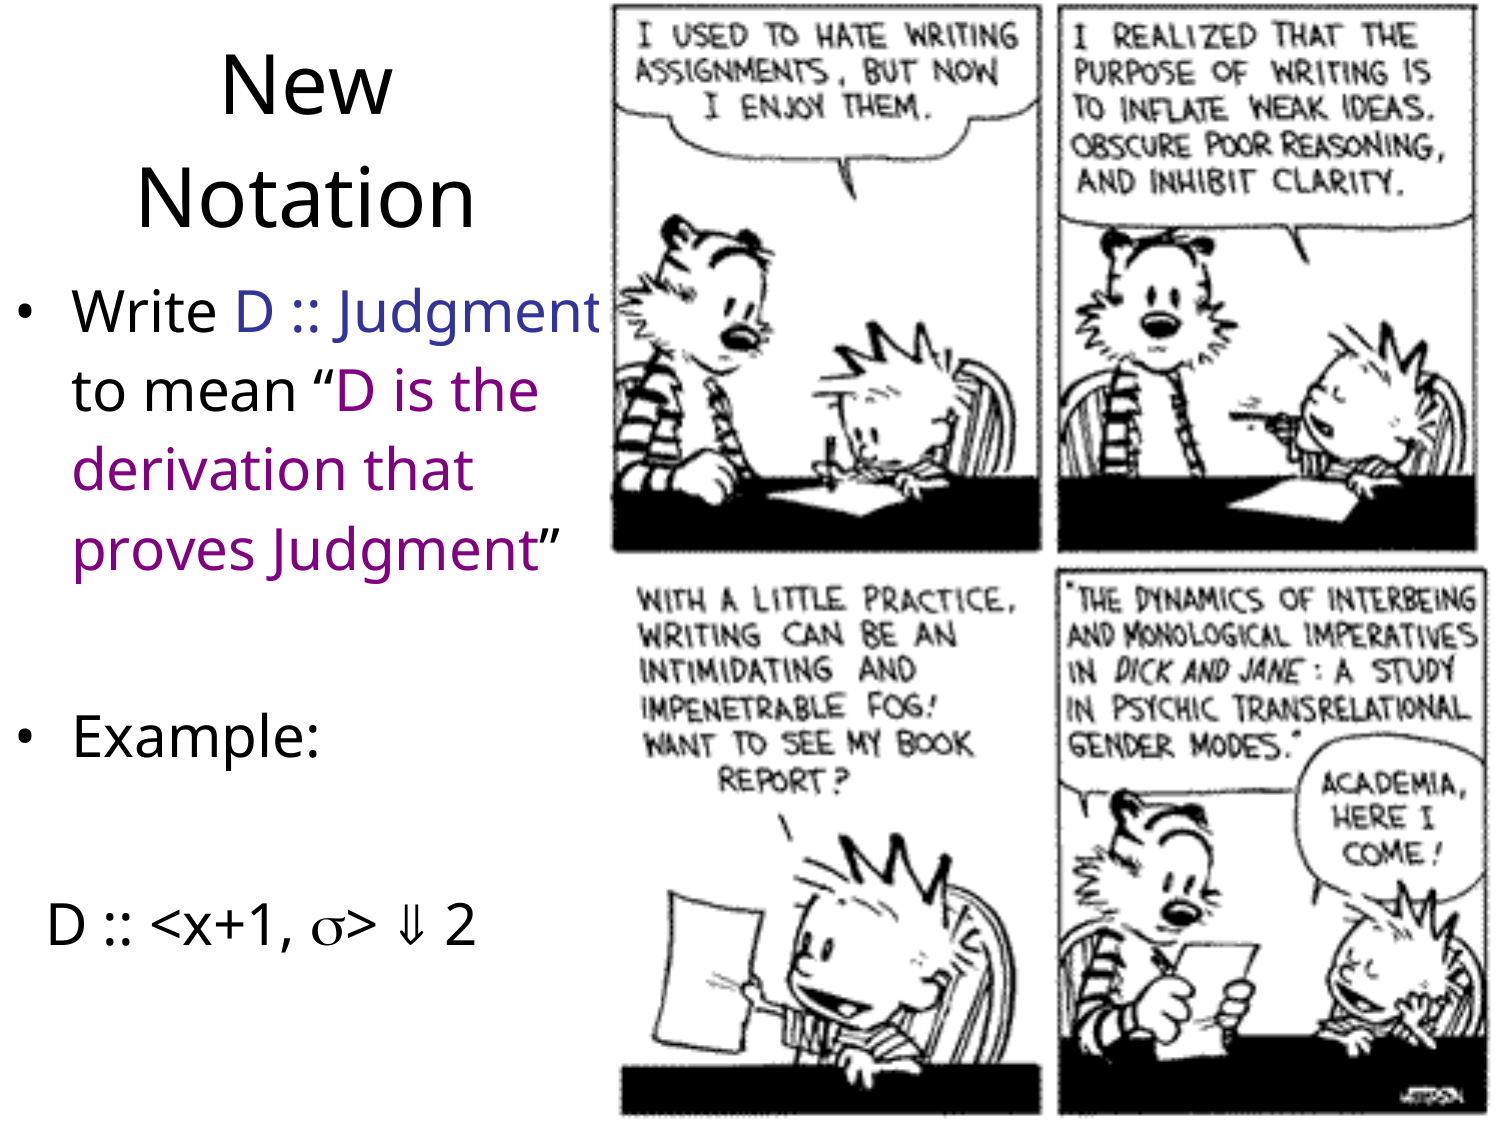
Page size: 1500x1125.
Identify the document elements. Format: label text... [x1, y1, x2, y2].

picture [599, 0, 1500, 1125]
title New Notation [50, 34, 563, 244]
list Write D :: Judgment to mean “D is the derivation that proves Judgment” Example: D :: <x+1, >  2 [0, 262, 599, 1006]
